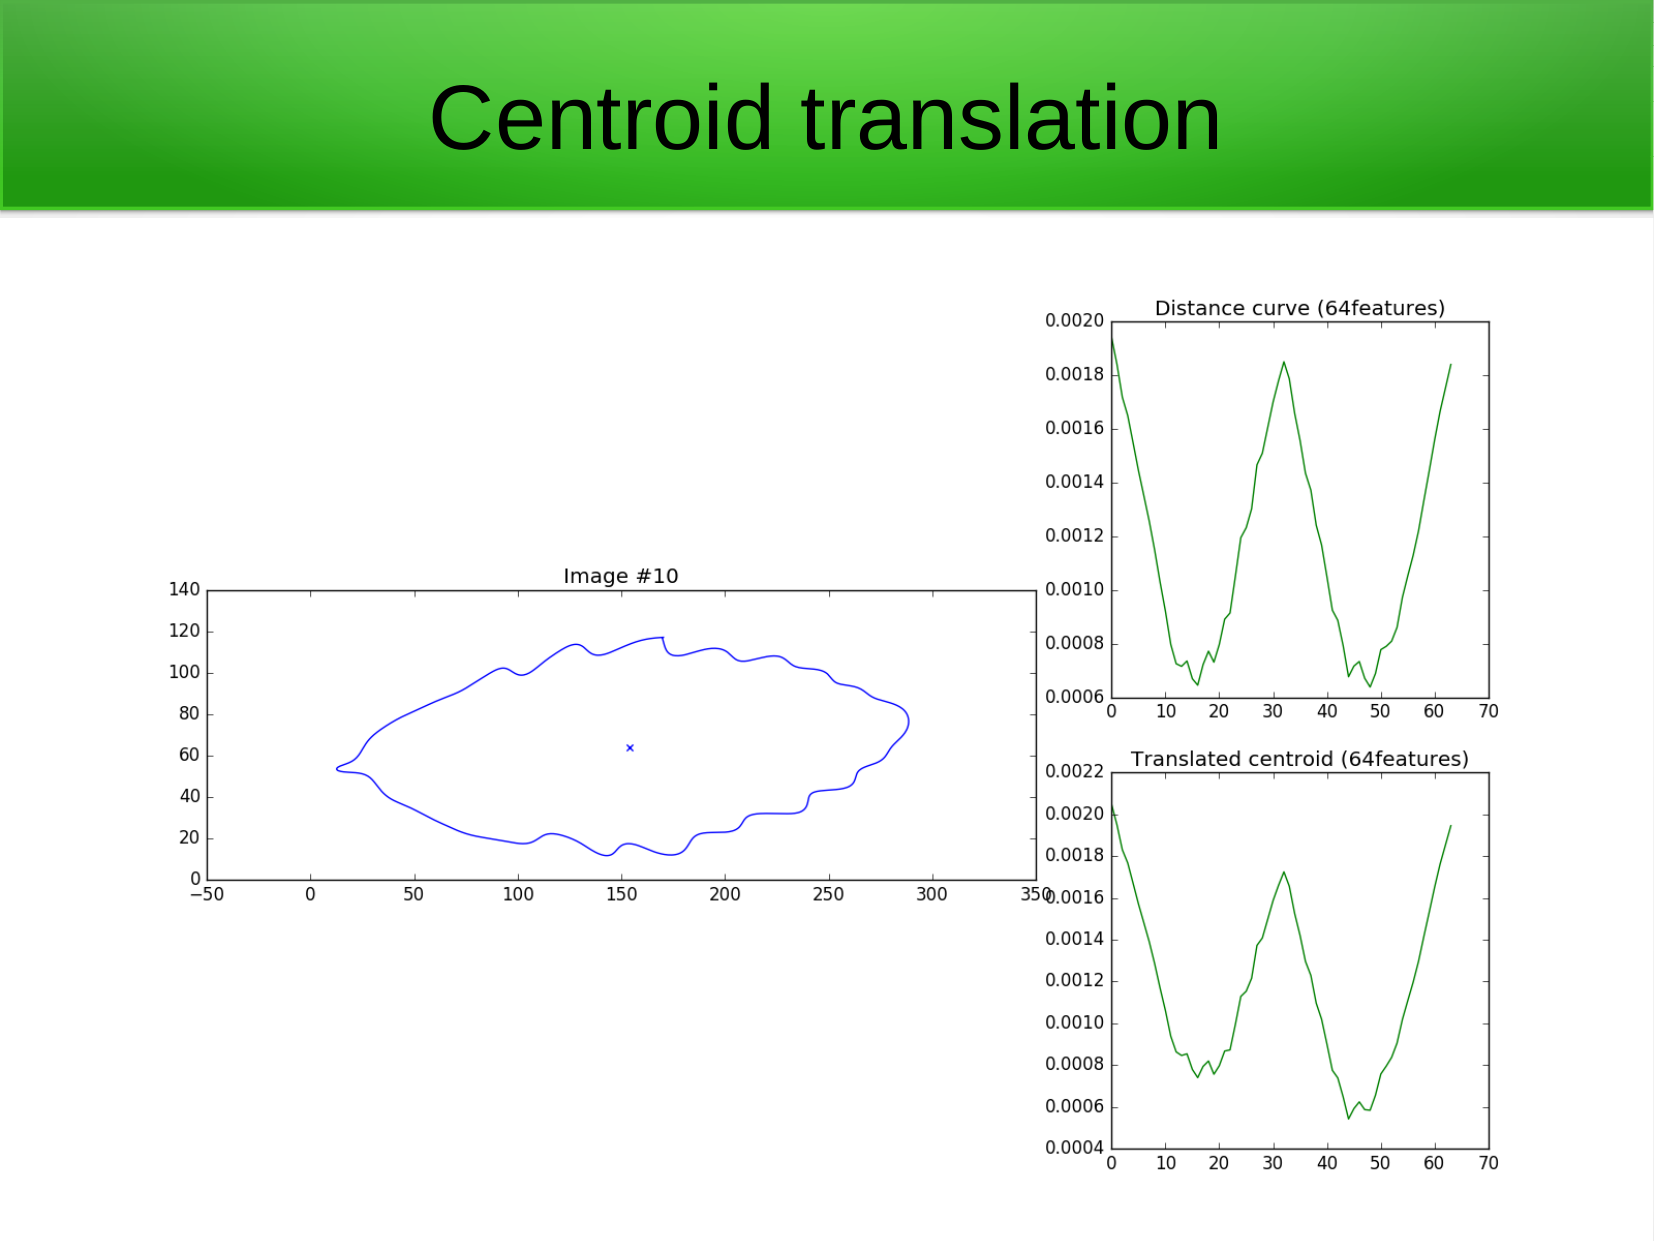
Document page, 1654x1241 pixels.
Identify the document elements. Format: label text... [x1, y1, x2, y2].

title Centroid translation [82, 47, 1571, 189]
picture [0, 218, 1654, 1241]
